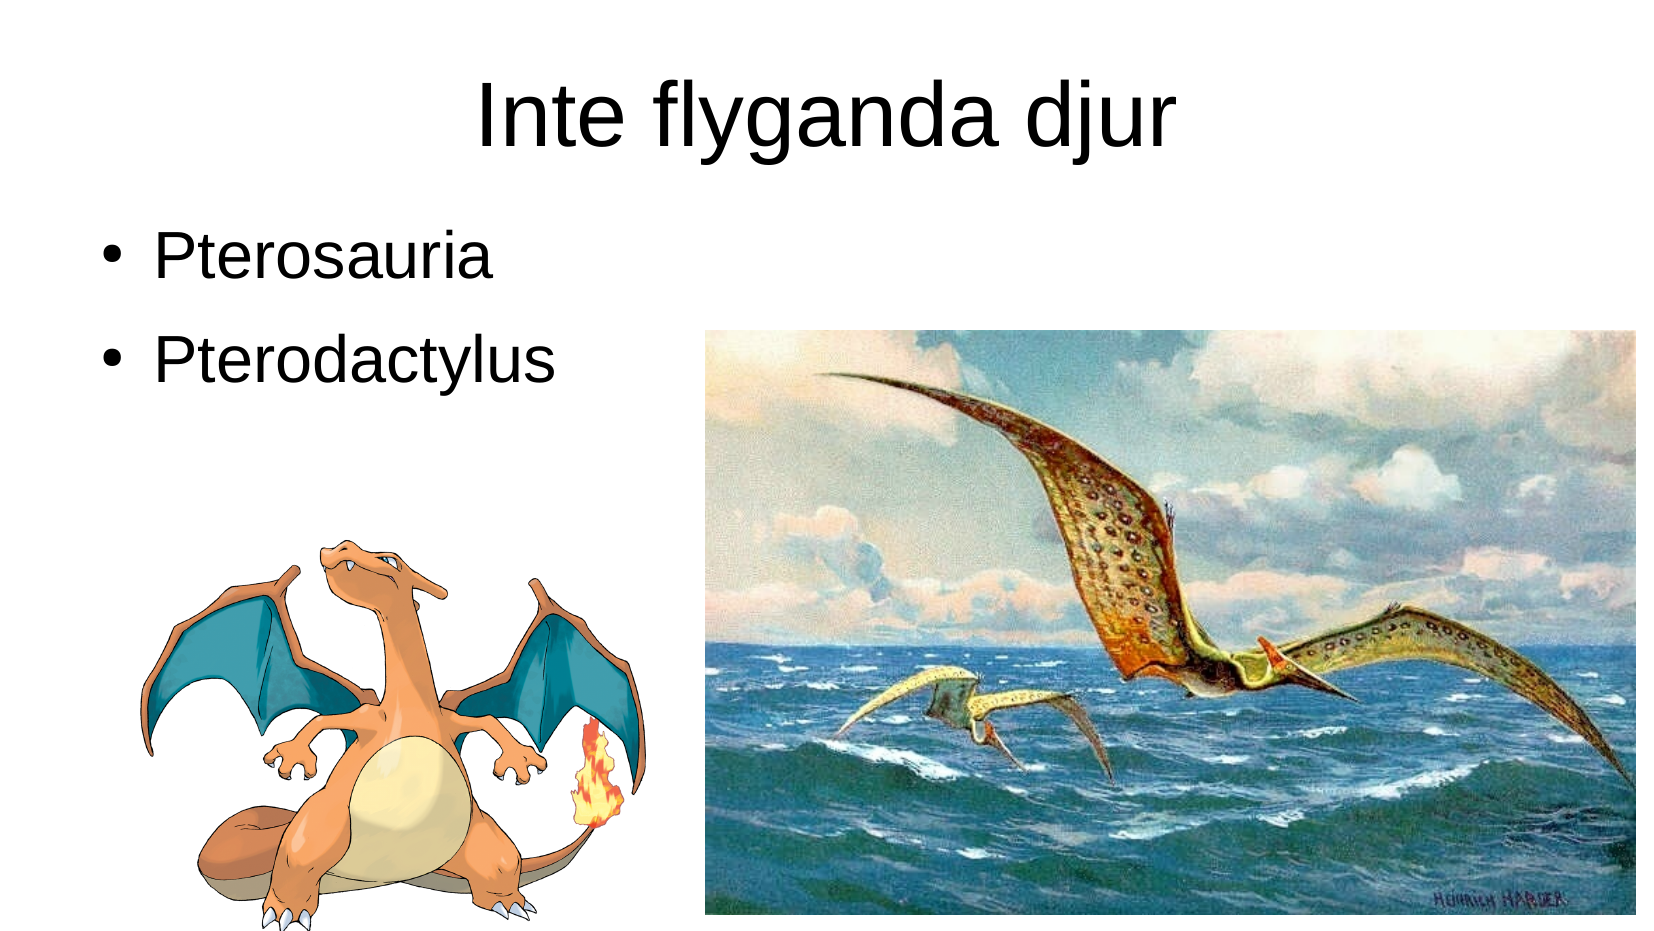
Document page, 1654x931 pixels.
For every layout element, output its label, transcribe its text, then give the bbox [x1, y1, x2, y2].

list Pterosauria Pterodactylus [82, 217, 1571, 758]
picture [705, 330, 1636, 916]
picture [140, 485, 646, 931]
title Inte flyganda djur [82, 37, 1571, 193]
